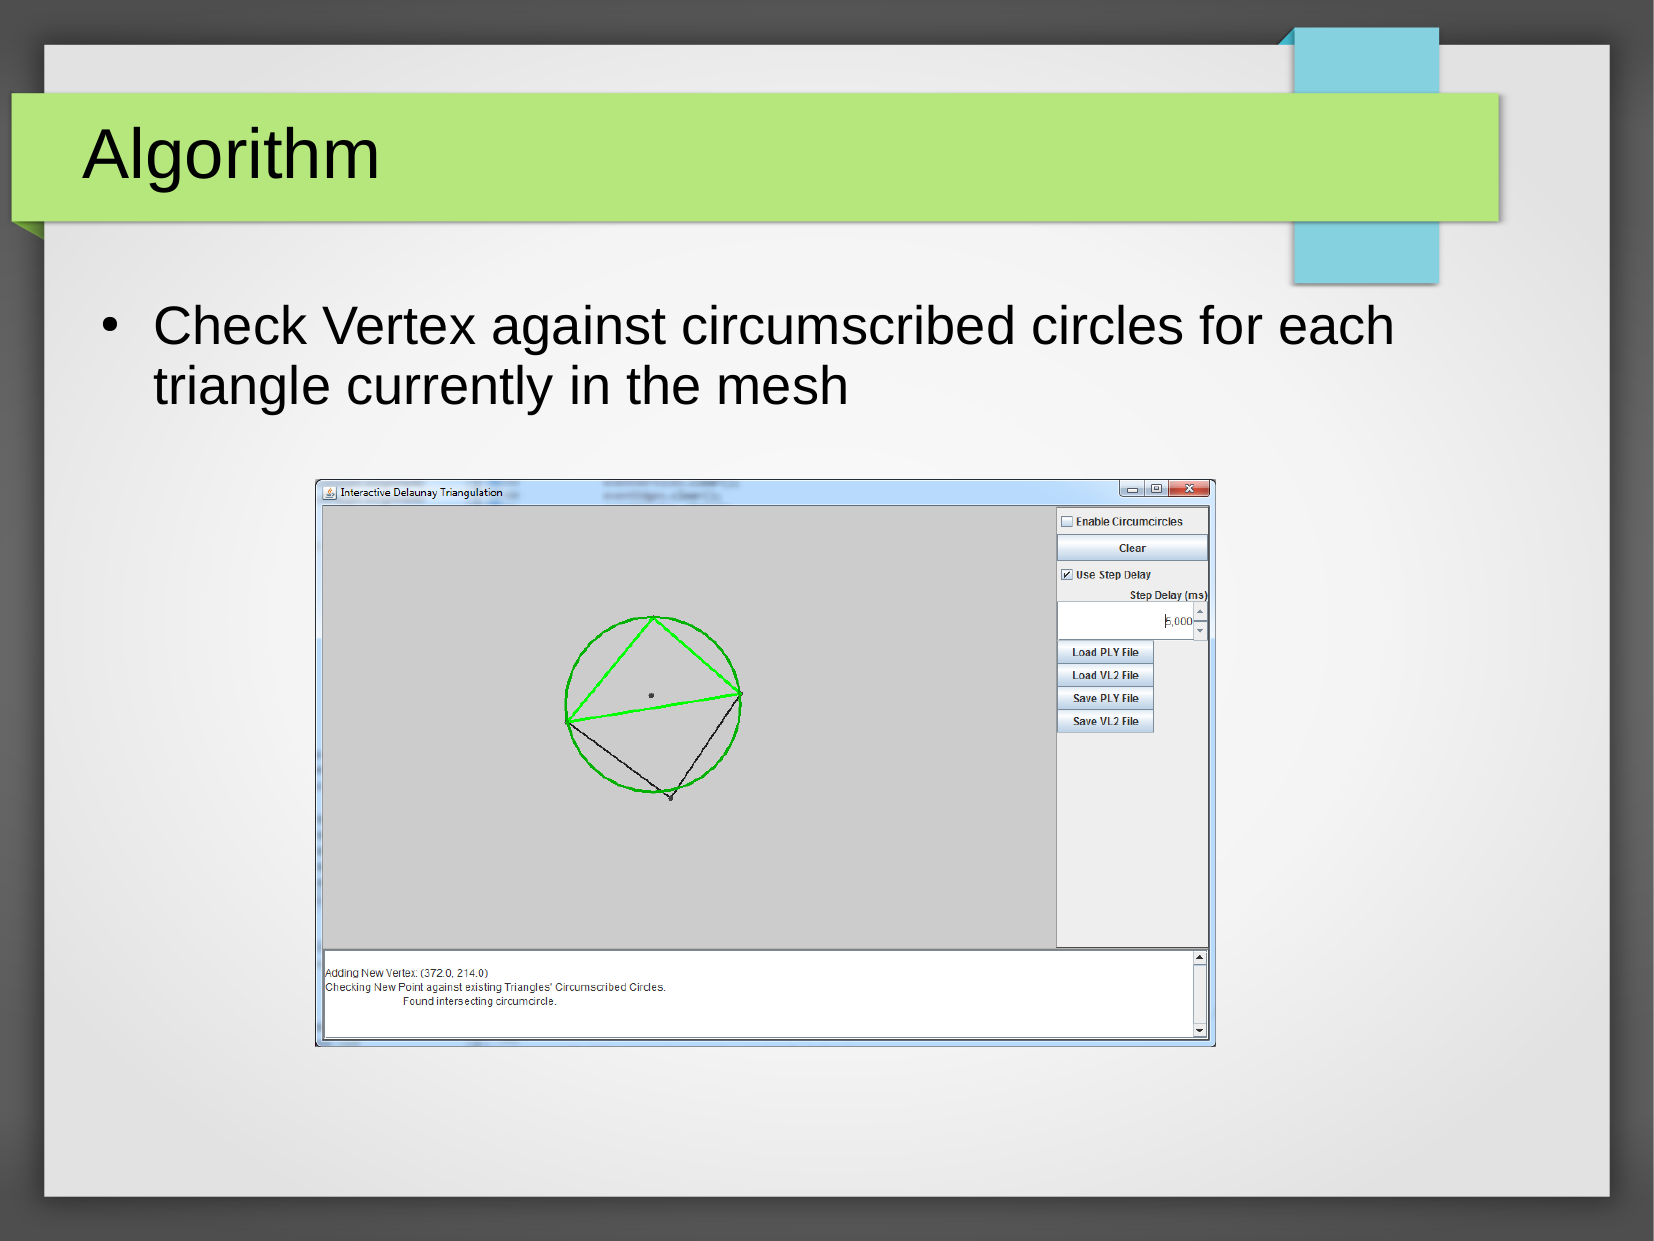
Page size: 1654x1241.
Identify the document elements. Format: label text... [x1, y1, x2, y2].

title Algorithm [82, 94, 1264, 213]
picture [0, 0, 1654, 1241]
list Check Vertex against circumscribed circles for each triangle currently in the mesh [82, 295, 1571, 1015]
